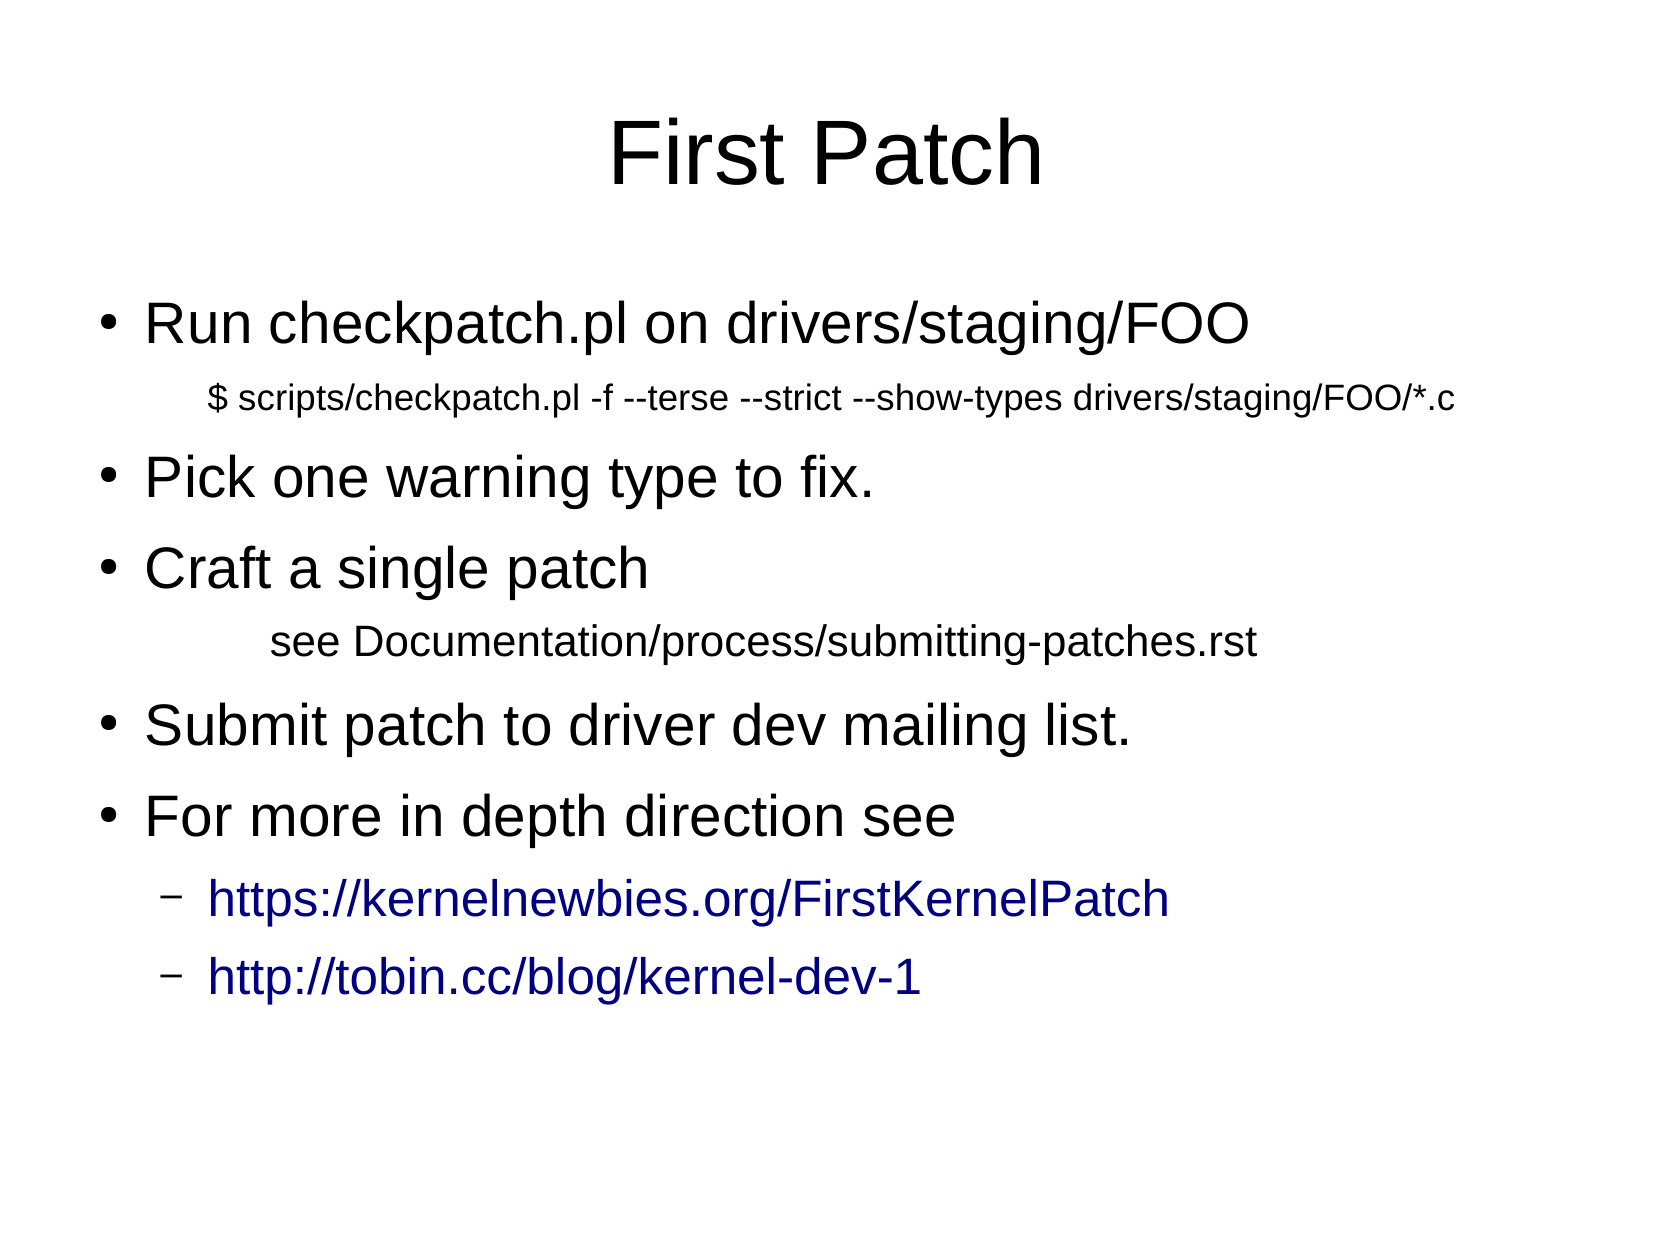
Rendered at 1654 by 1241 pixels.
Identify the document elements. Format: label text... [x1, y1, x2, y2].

list Run checkpatch.pl on drivers/staging/FOO $ scripts/checkpatch.pl -f --terse --strict --show-types drivers/staging/FOO/*.c Pick one warning type to fix. Craft a single patch see Documentation/process/submitting-patches.rst Submit patch to driver dev mailing list. For more in depth direction see https://kernelnewbies.org/FirstKernelPatch http://tobin.cc/blog/kernel-dev-1 [82, 290, 1571, 1010]
title First Patch [82, 49, 1571, 257]
